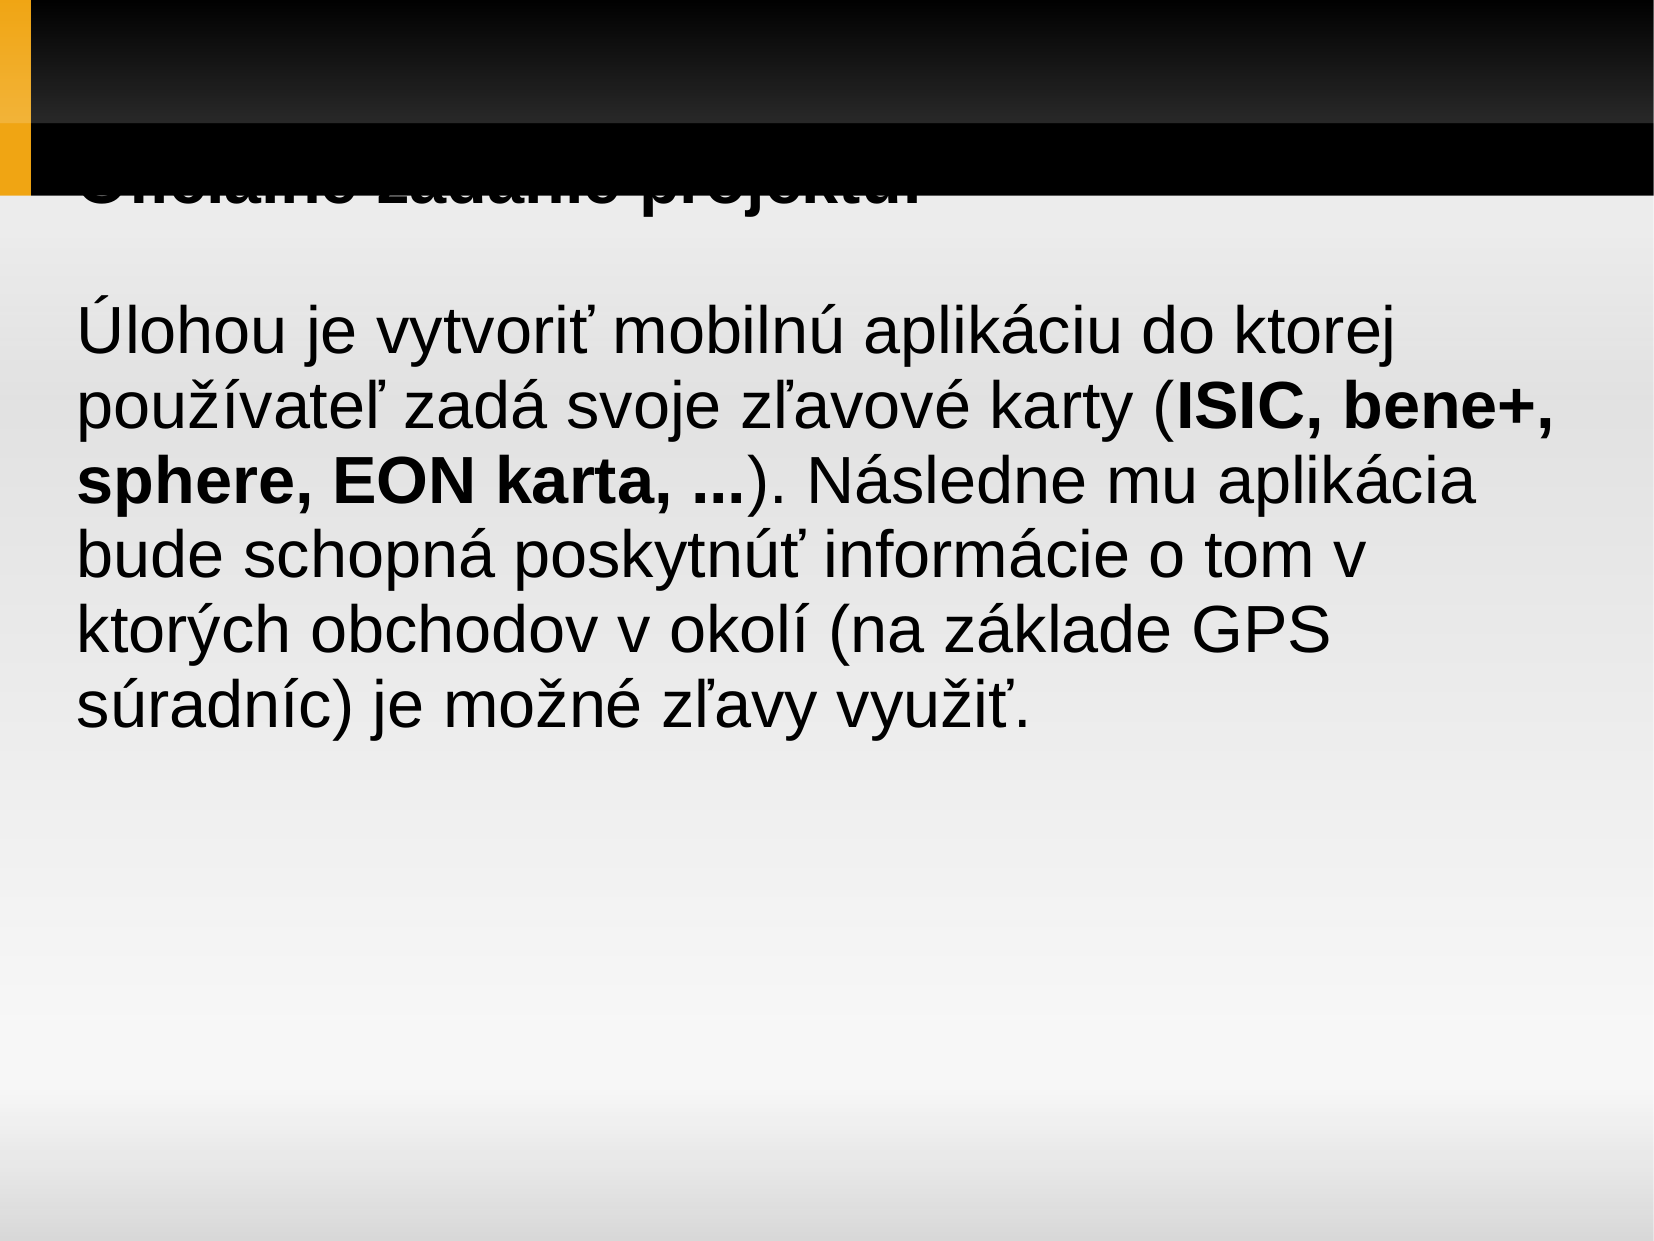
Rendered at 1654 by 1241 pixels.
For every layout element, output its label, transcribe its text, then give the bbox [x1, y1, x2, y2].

picture [0, 0, 1654, 1241]
subtitle Oficiálne zadanie projektu: Úlohou je vytvoriť mobilnú aplikáciu do ktorej používateľ zadá svoje zľavové karty (ISIC, bene+, sphere, EON karta, ...). Následne mu aplikácia bude schopná poskytnúť informácie o tom v ktorých obchodov v okolí (na základe GPS súradníc) je možné zľavy využiť. [76, 0, 1565, 1109]
